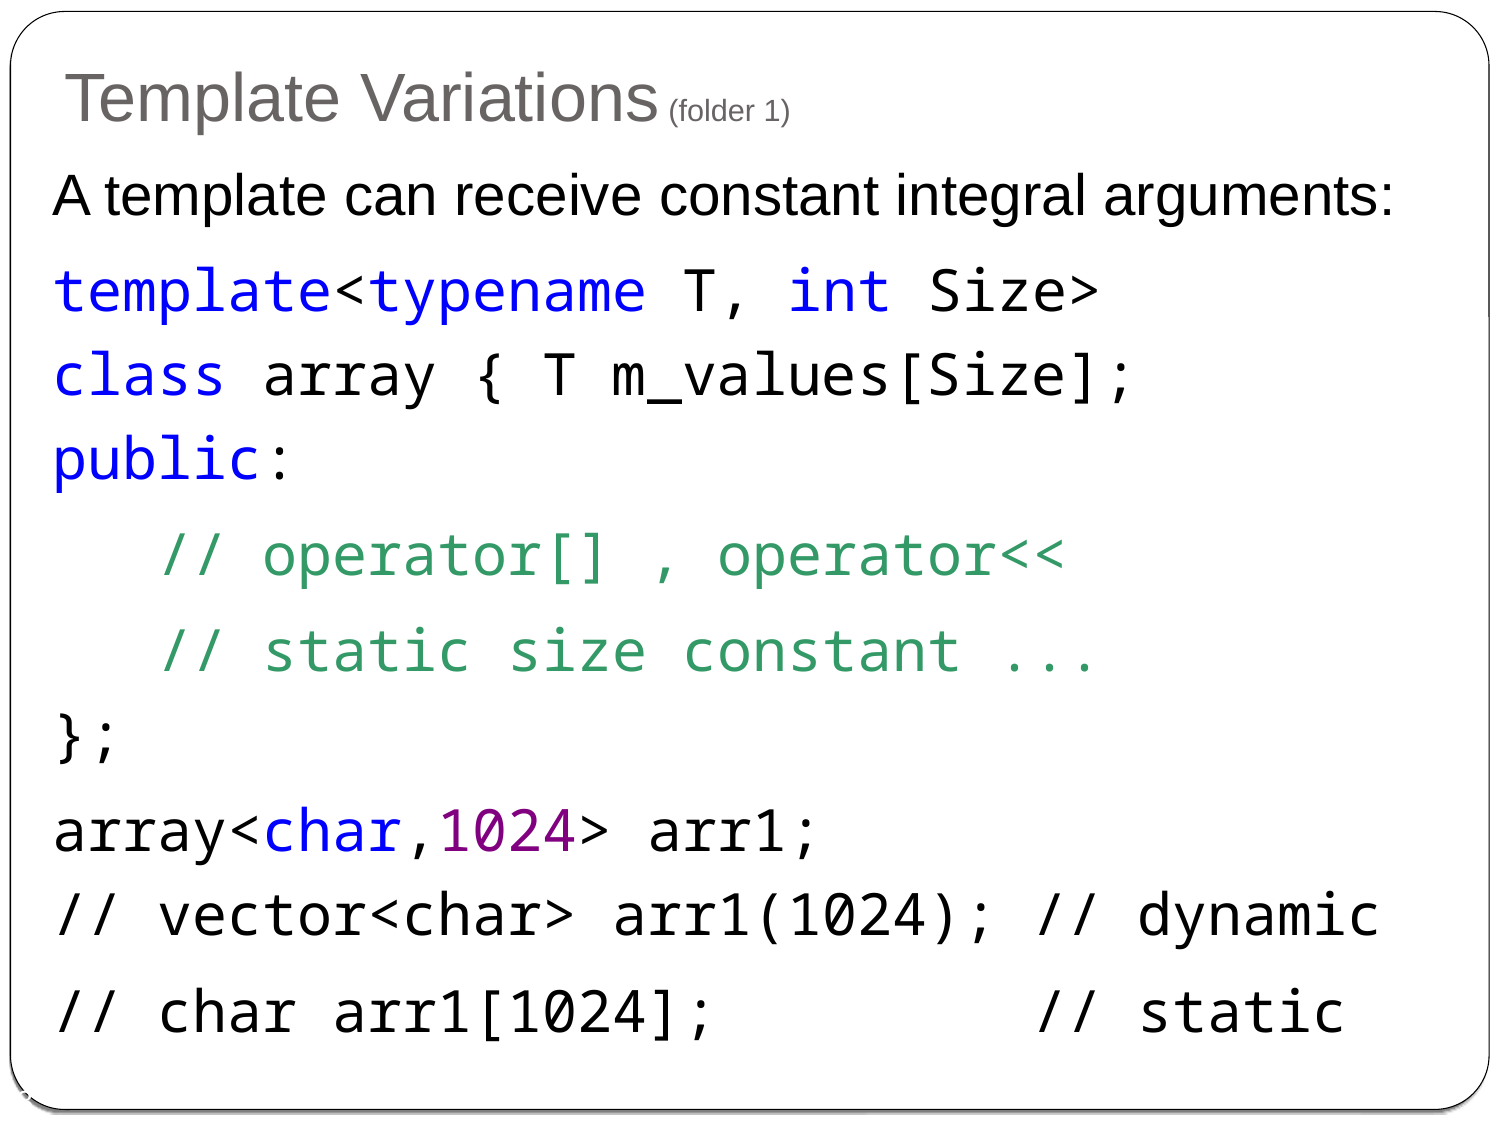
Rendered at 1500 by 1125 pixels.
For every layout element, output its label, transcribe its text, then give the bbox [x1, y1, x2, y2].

list A template can receive constant integral arguments: template<typename T, int Size> class array { T m_values[Size]; public: // operator[] , operator<< // static size constant ... }; array<char,1024> arr1; // vector<char> arr1(1024); // dynamic // char arr1[1024]; // static array<int, 256> arr2; [37, 149, 1463, 1075]
slide_number <number> [0, 1074, 50, 1125]
title Template Variations (folder 1) [50, 45, 1450, 149]
